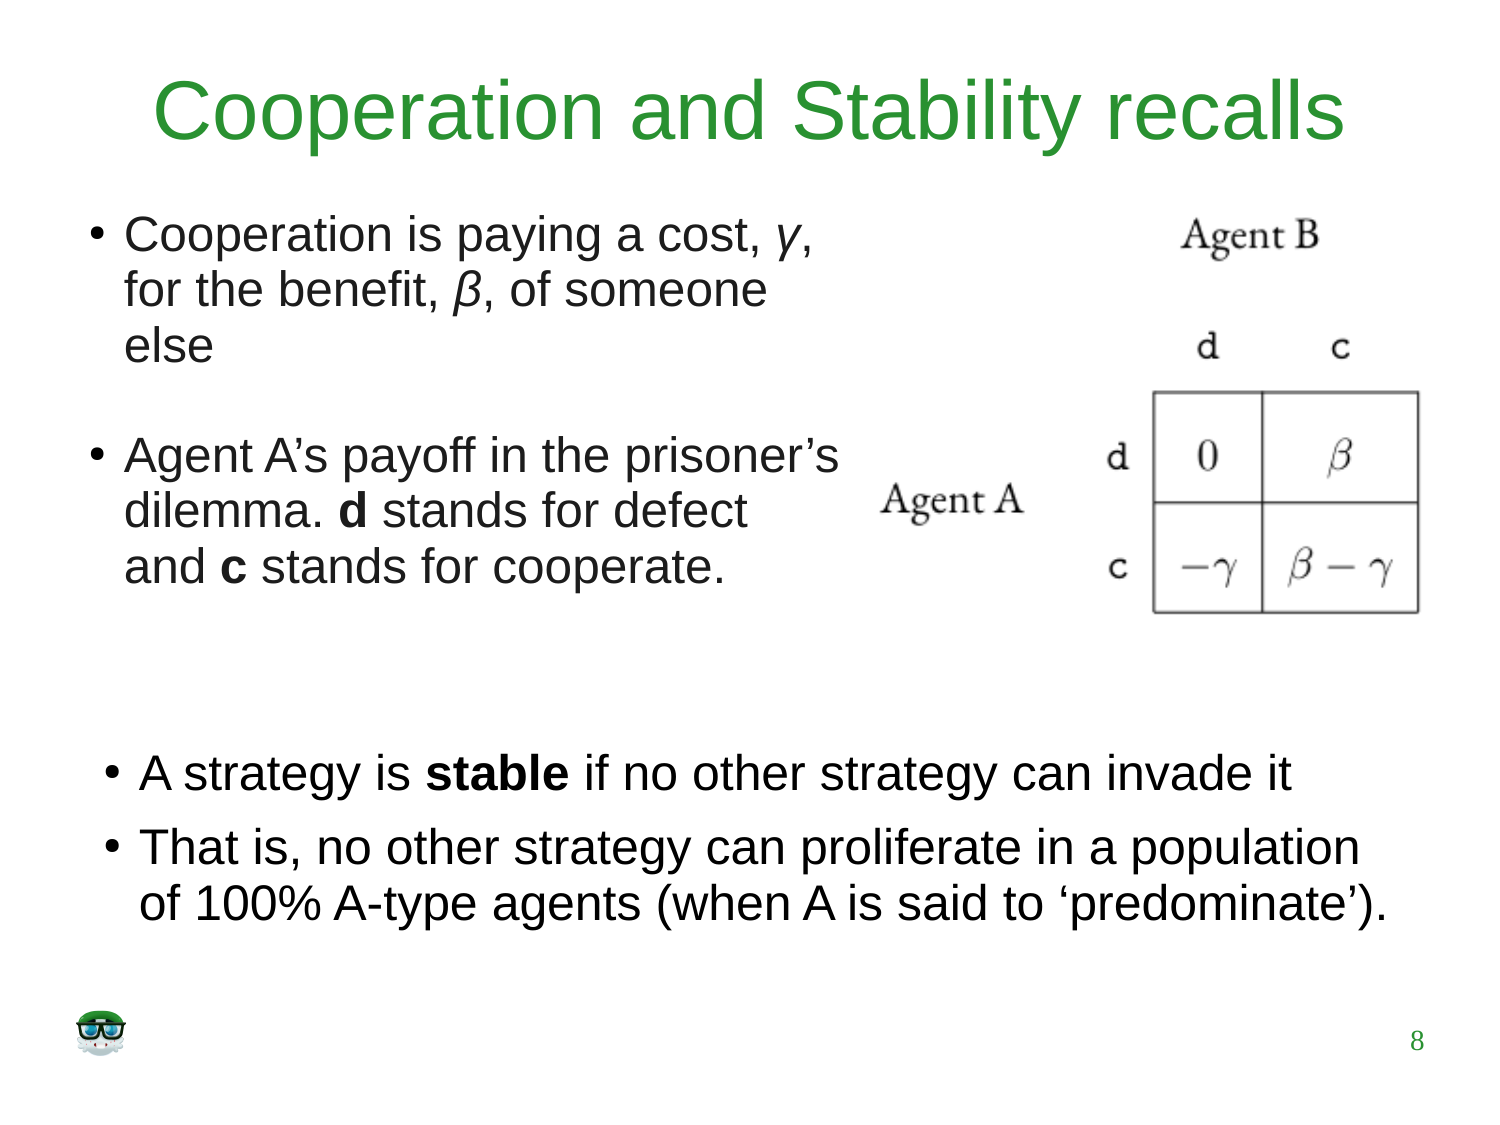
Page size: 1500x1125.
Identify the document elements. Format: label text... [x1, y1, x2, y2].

text_box A strategy is stable if no other strategy can invade it That is, no other strategy can proliferate in a population of 100% A-type agents (when A is said to ‘predominate’). [88, 738, 1418, 975]
title Cooperation and Stability recalls [75, 44, 1425, 178]
list Cooperation is paying a cost, γ, for the benefit, β, of someone else Agent A’s payoff in the prisoner’s dilemma. d stands for defect and c stands for cooperate. [88, 206, 841, 650]
picture [856, 177, 1440, 650]
picture [75, 1008, 127, 1060]
